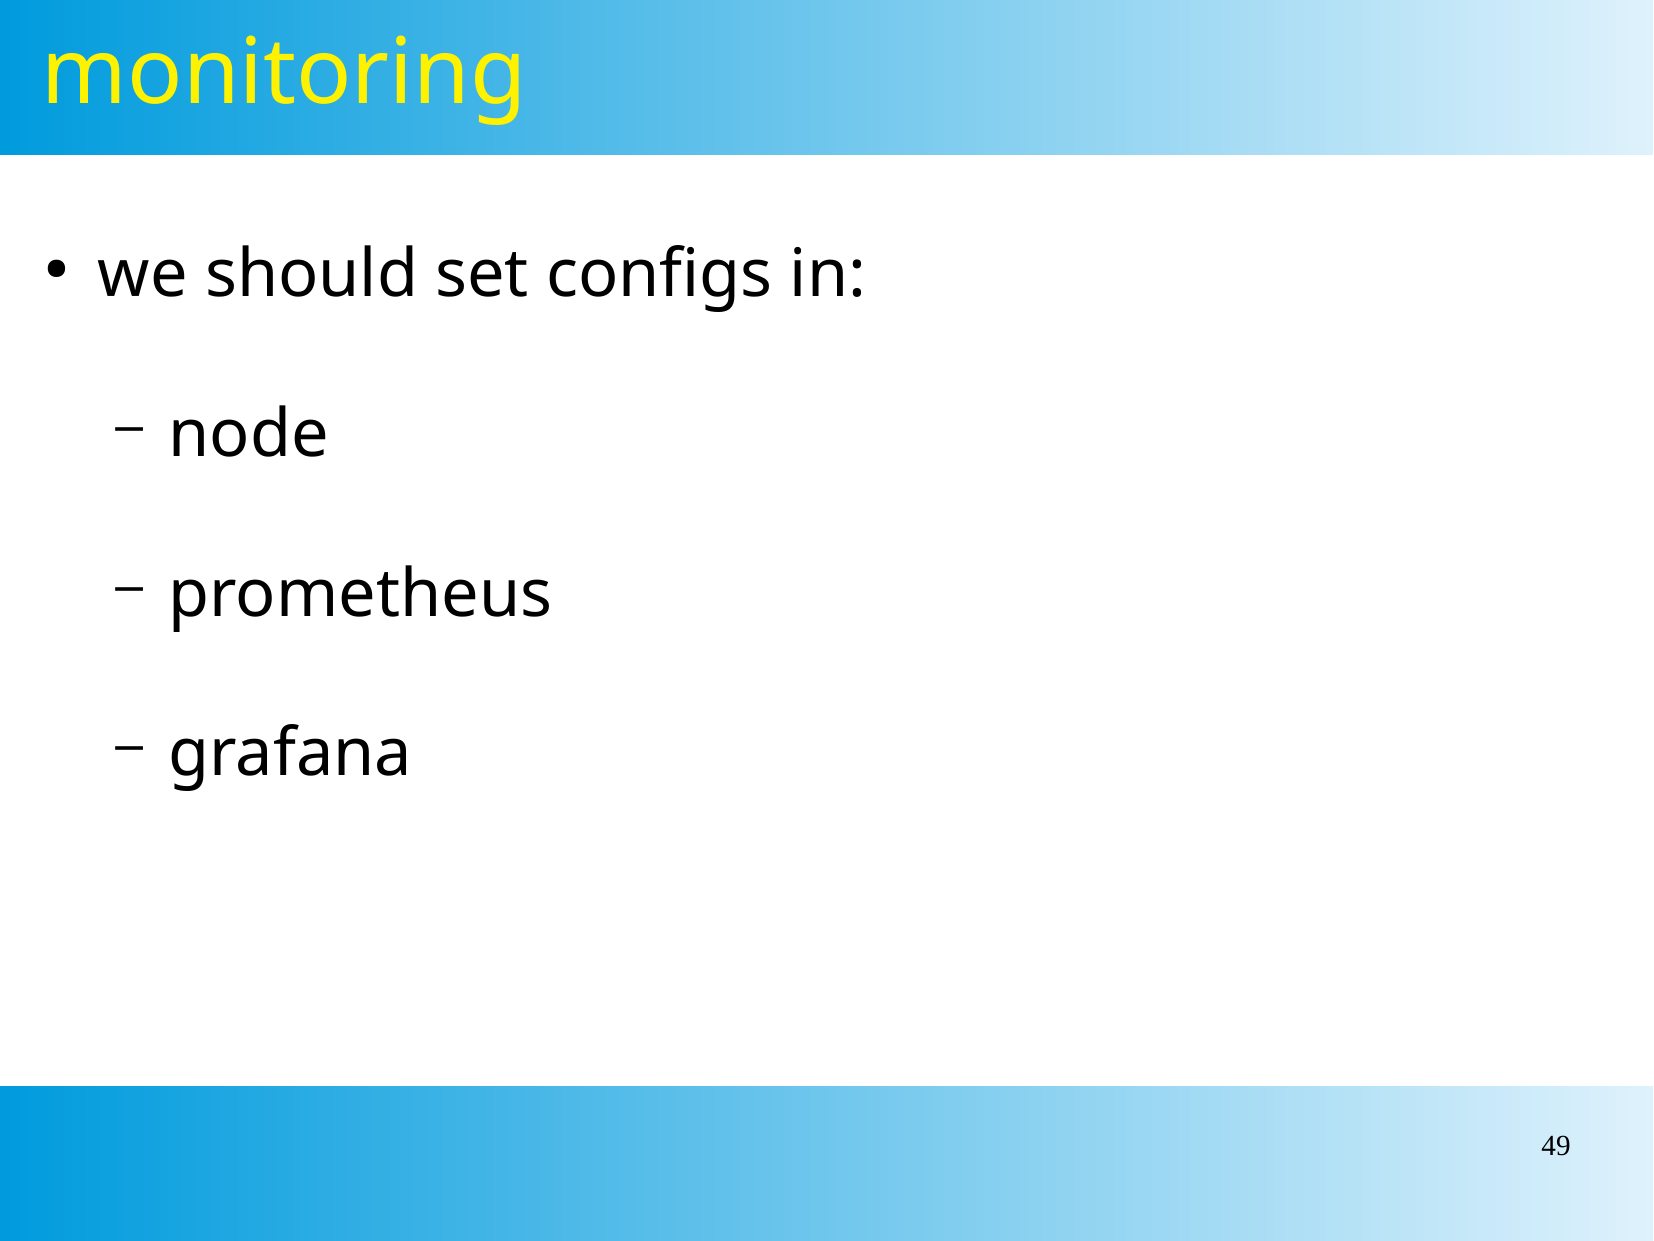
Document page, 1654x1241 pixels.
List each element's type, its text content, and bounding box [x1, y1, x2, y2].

title monitoring [41, 15, 1531, 121]
list we should set configs in: node prometheus grafana [26, 180, 1546, 1126]
